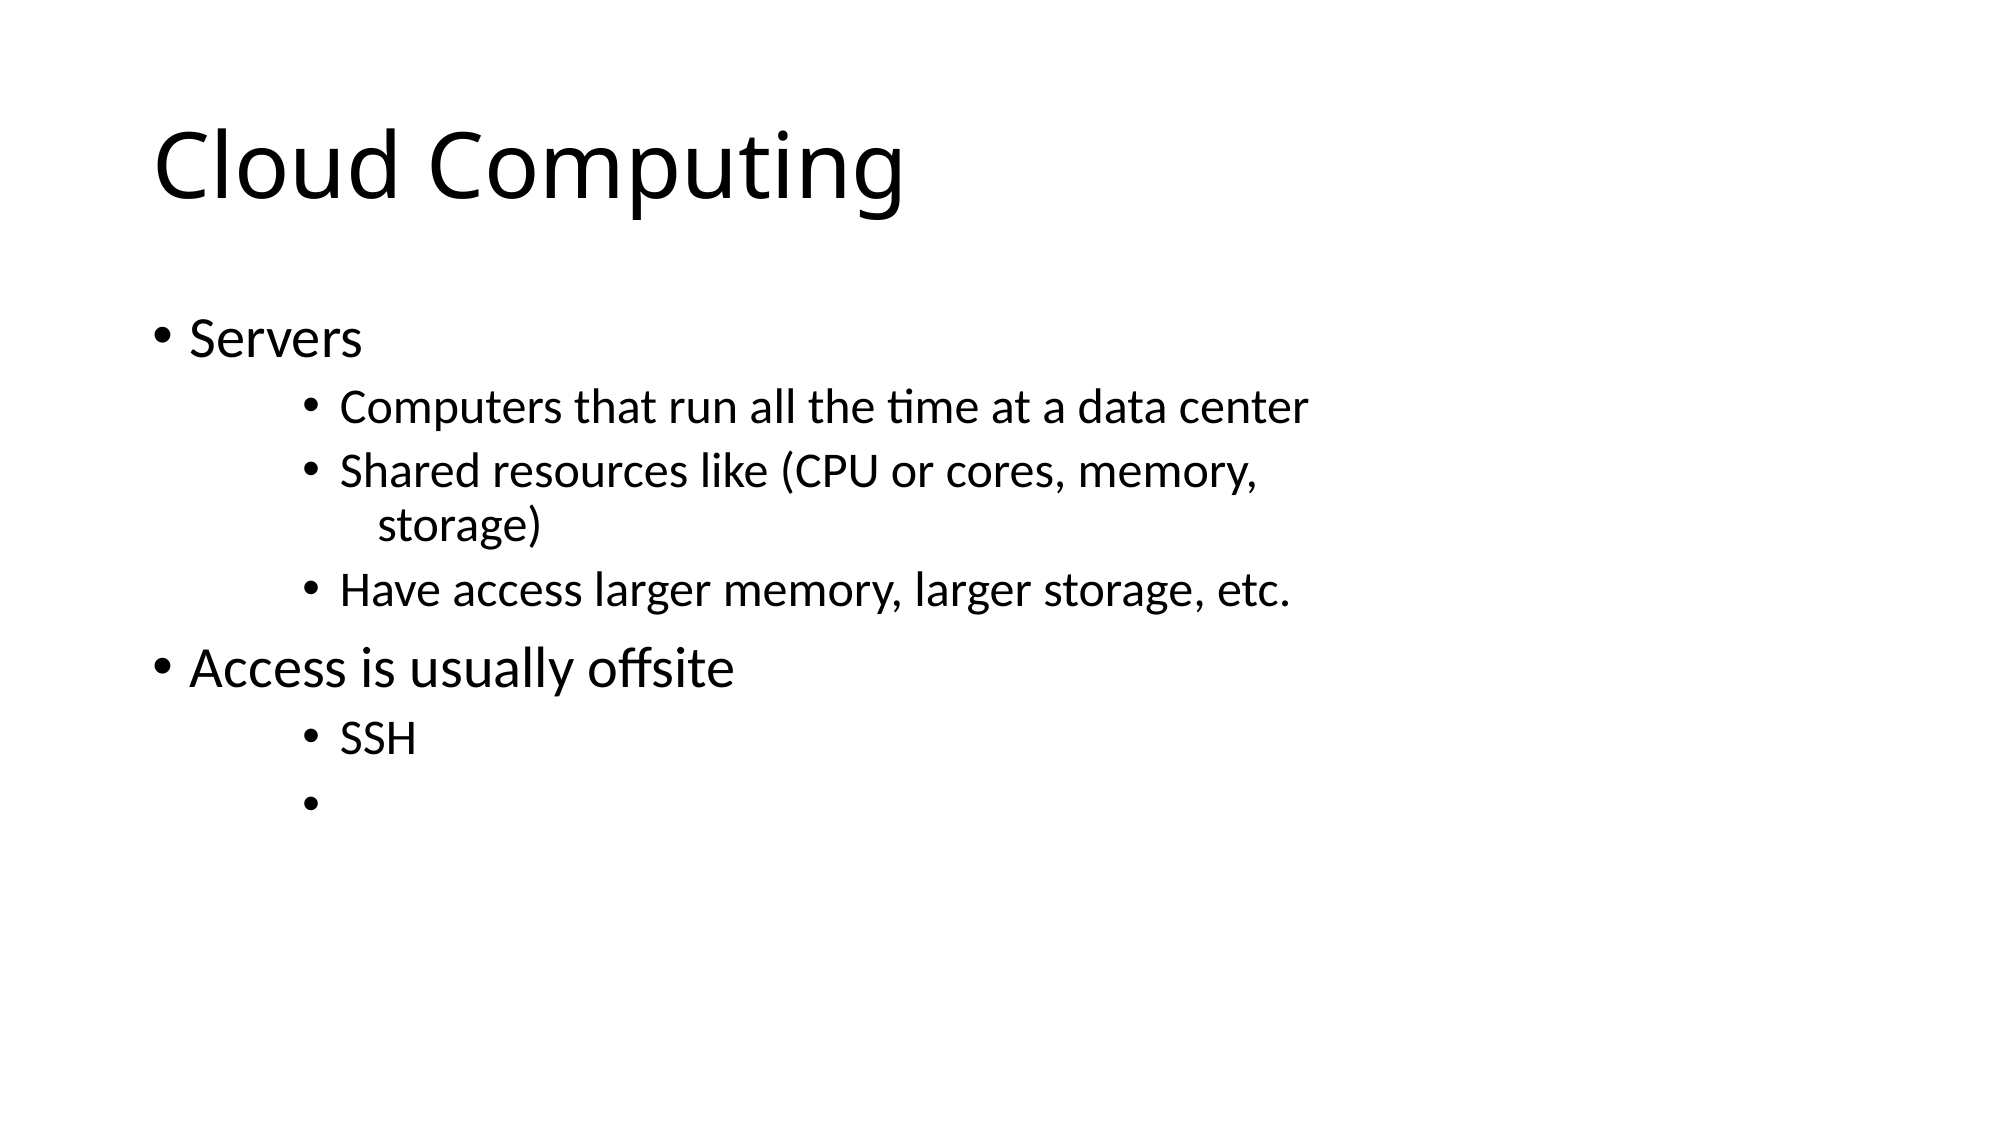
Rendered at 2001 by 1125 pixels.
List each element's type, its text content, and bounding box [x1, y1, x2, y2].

title Cloud Computing [137, 59, 1863, 278]
list Servers Computers that run all the time at a data center Shared resources like (CPU or cores, memory, storage) Have access larger memory, larger storage, etc. Access is usually offsite SSH [137, 299, 1329, 1014]
